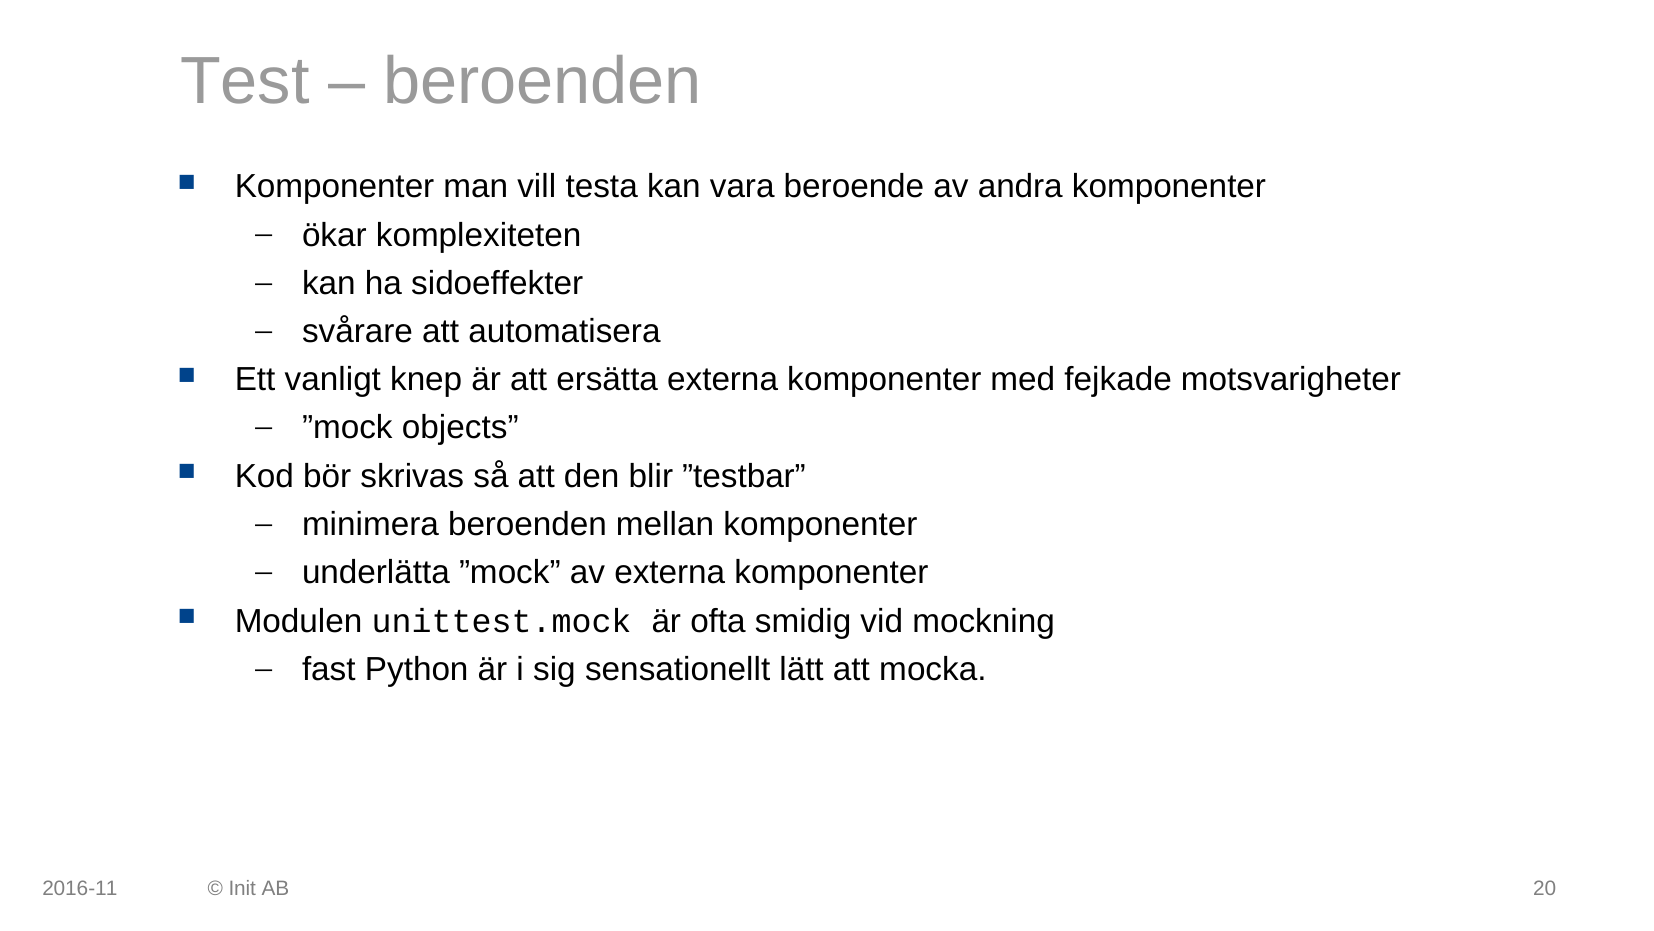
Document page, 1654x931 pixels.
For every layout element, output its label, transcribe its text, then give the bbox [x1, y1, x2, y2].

text_box 2016-11 [27, 857, 166, 908]
text_box Test – beroenden [165, 0, 1489, 125]
text_box <nummer> [1488, 857, 1571, 908]
text_box © Init AB [192, 857, 1461, 908]
text_box Komponenter man vill testa kan vara beroende av andra komponenter ökar komplexiteten kan ha sidoeffekter svårare att automatisera Ett vanligt knep är att ersätta externa komponenter med fejkade motsvarigheter ”mock objects” Kod bör skrivas så att den blir ”testbar” minimera beroenden mellan komponenter underlätta ”mock” av externa komponenter Modulen unittest.mock är ofta smidig vid mockning fast Python är i sig sensationellt lätt att mocka. [165, 156, 1489, 796]
